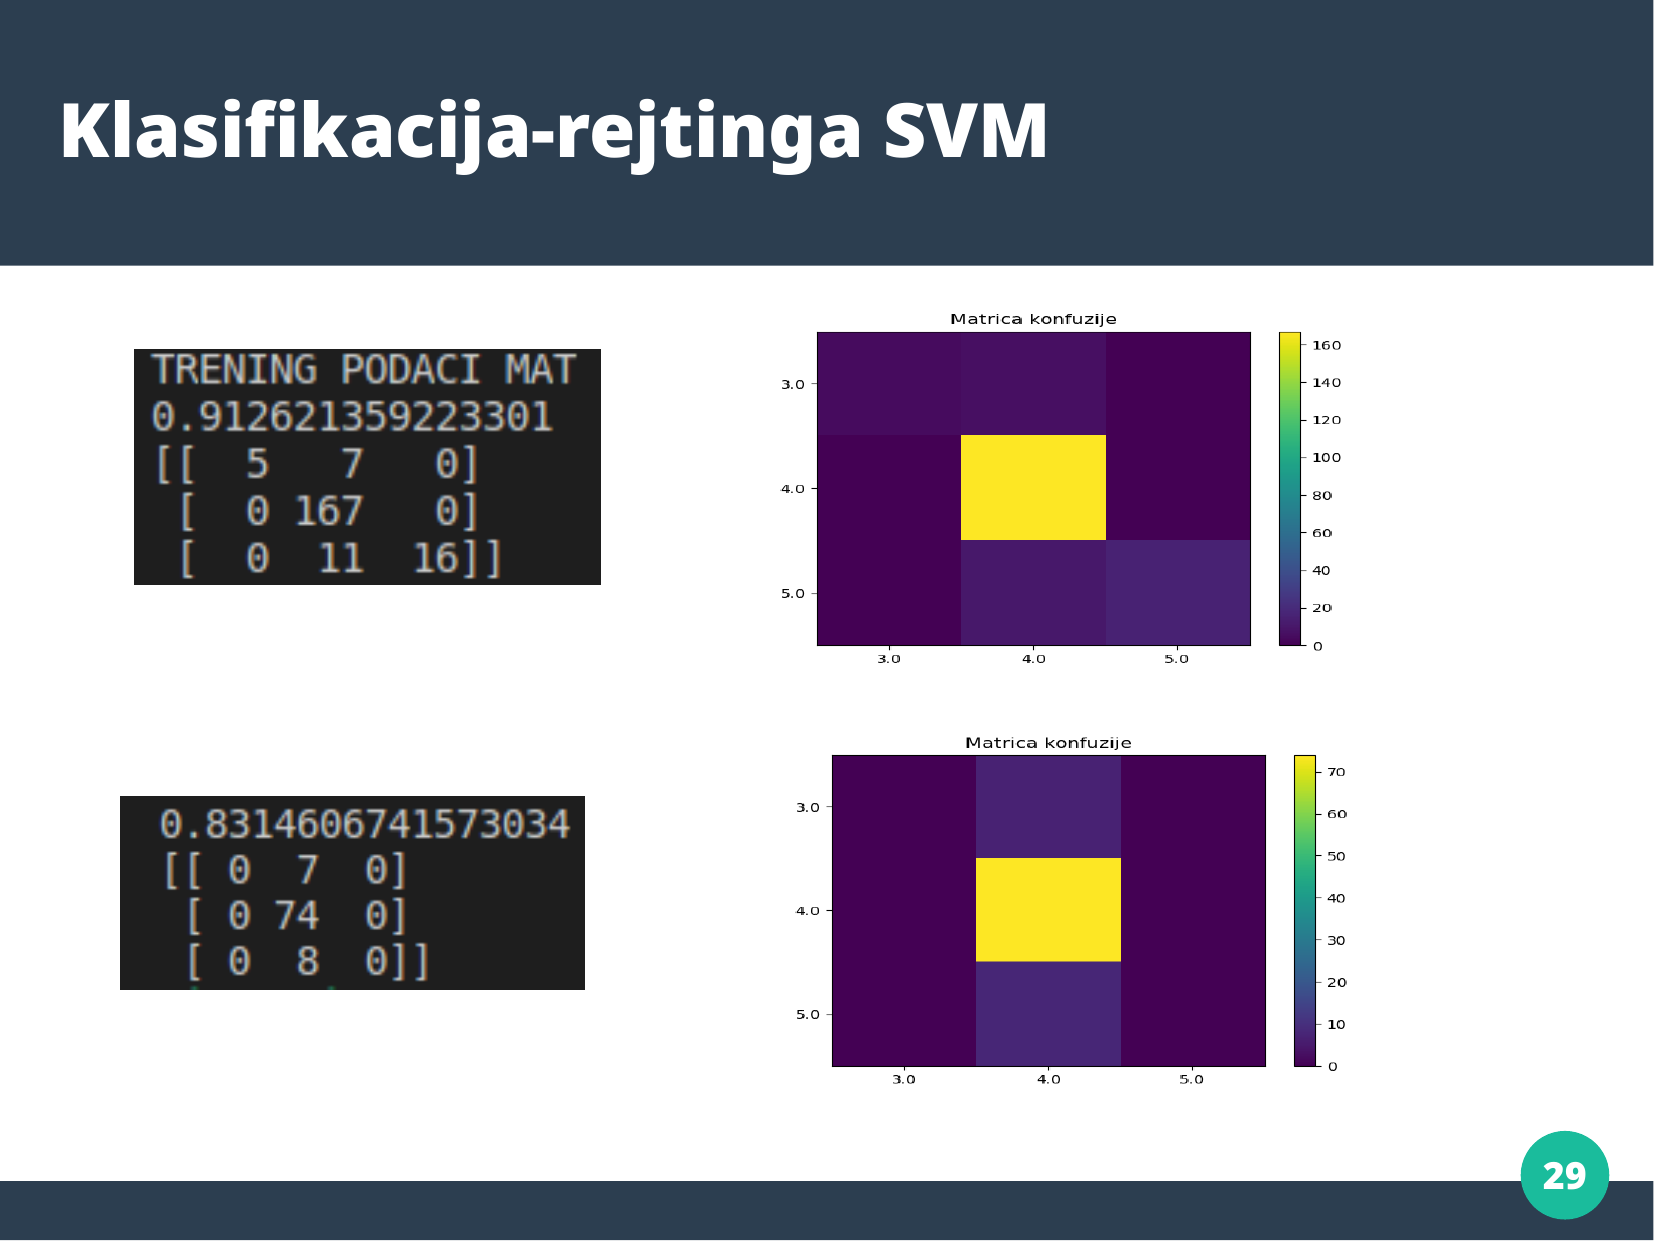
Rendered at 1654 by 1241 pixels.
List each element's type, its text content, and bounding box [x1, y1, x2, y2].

picture [134, 349, 601, 586]
title Klasifikacija-rejtinga SVM [59, 49, 1595, 207]
picture [707, 706, 1456, 1111]
picture [692, 282, 1441, 691]
picture [120, 796, 585, 991]
